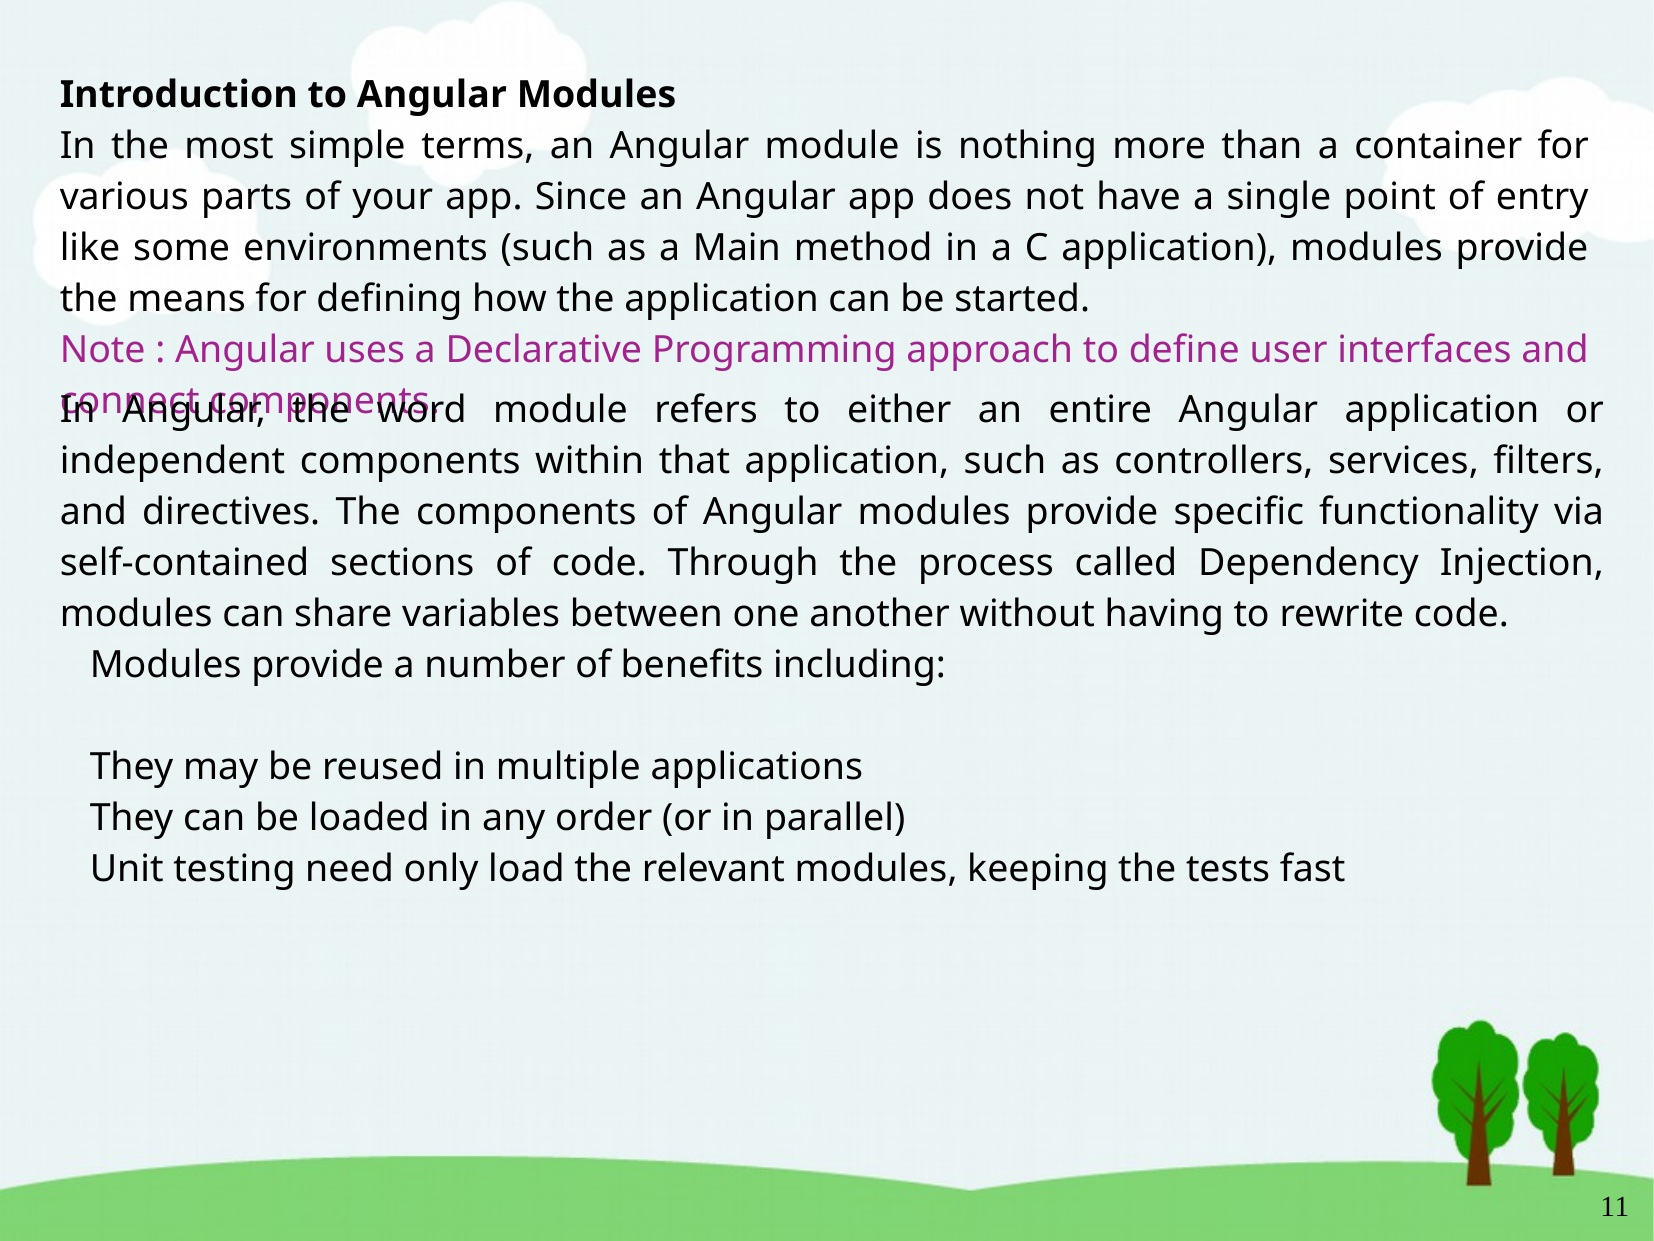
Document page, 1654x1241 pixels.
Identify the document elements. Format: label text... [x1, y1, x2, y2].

text_box Modules provide a number of benefits including: They may be reused in multiple applications They can be loaded in any order (or in parallel) Unit testing need only load the relevant modules, keeping the tests fast [75, 630, 1441, 852]
text_box In Angular, the word module refers to either an entire Angular application or independent components within that application, such as controllers, services, filters, and directives. The components of Angular modules provide specific functionality via self-contained sections of code. Through the process called Dependency Injection, modules can share variables between one another without having to rewrite code. [45, 375, 1621, 597]
text_box Introduction to Angular Modules In the most simple terms, an Angular module is nothing more than a container for various parts of your app. Since an Angular app does not have a single point of entry like some environments (such as a Main method in a C application), modules provide the means for defining how the application can be started. Note : Angular uses a Declarative Programming approach to define user interfaces and connect components. [45, 60, 1606, 364]
picture [0, 0, 1654, 1241]
